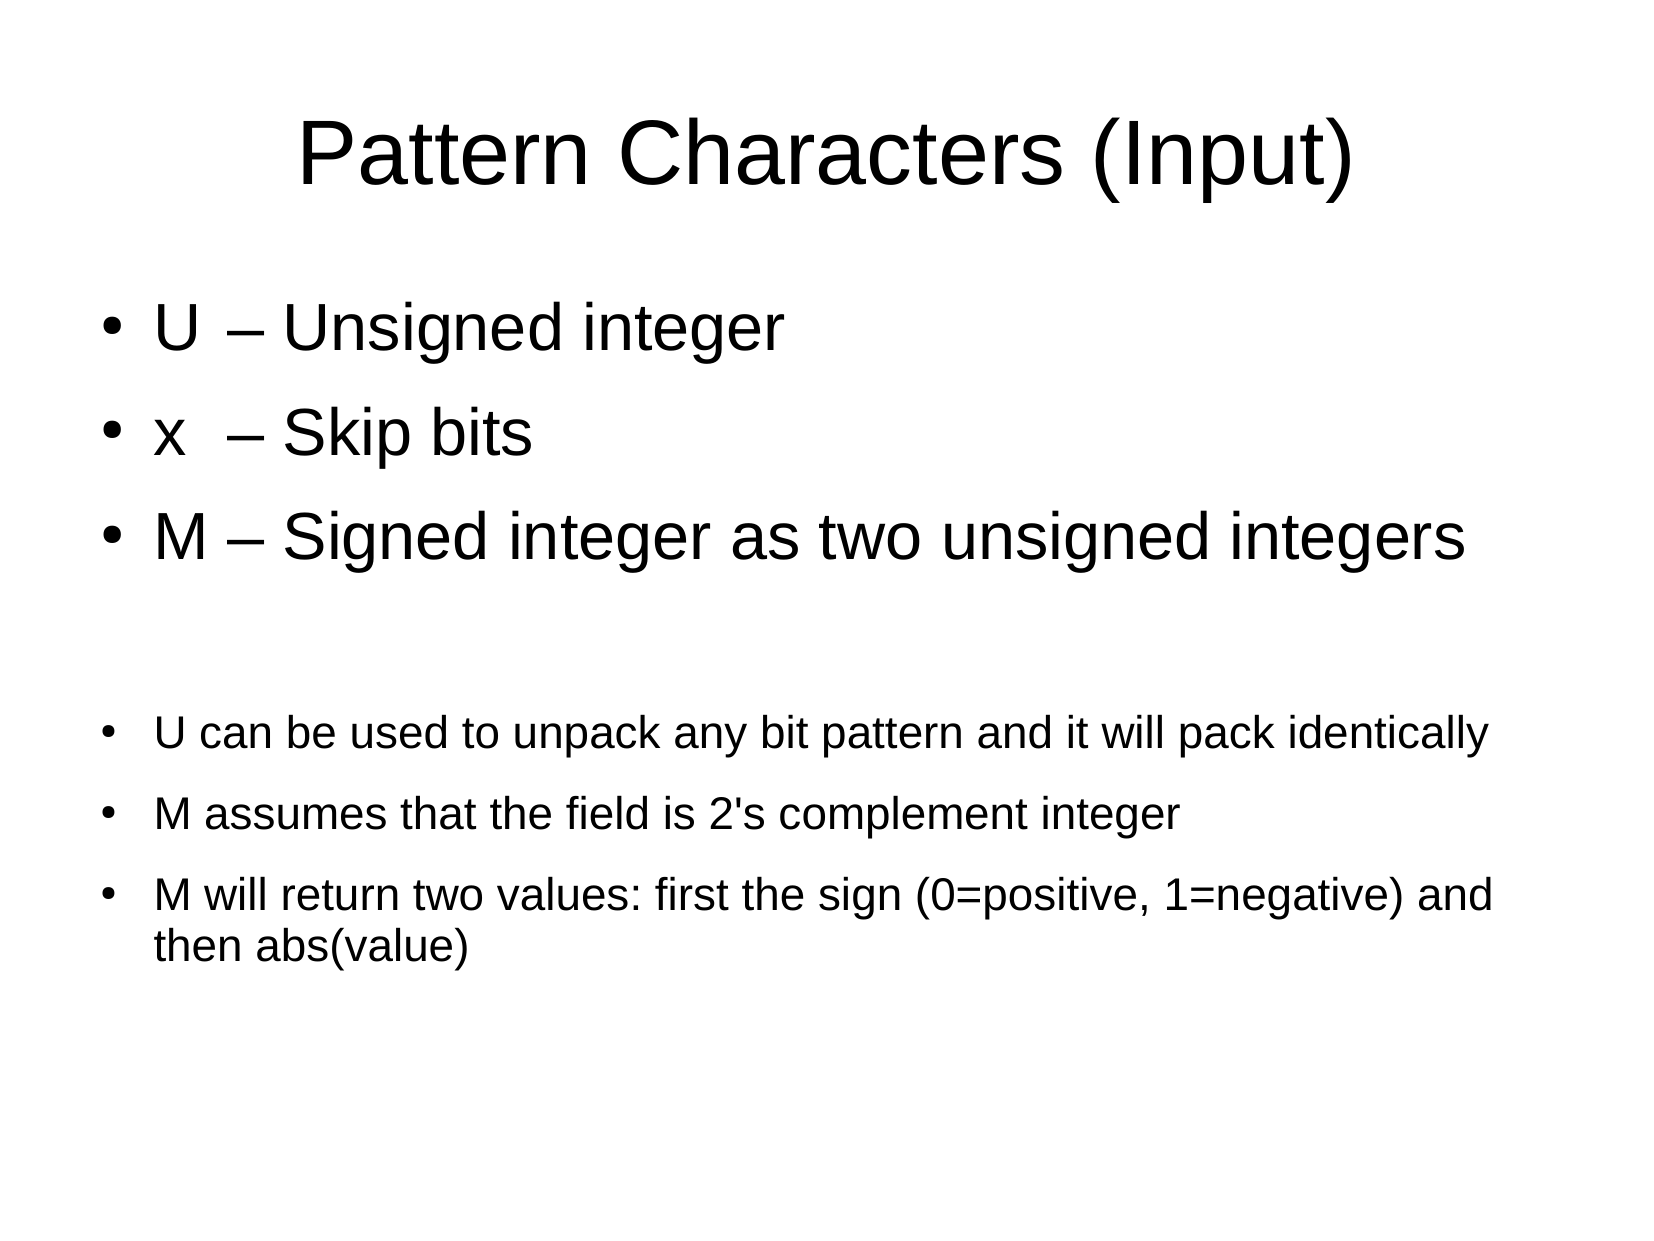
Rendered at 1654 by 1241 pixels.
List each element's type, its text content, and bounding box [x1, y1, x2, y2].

title Pattern Characters (Input) [82, 56, 1571, 250]
list U – Unsigned integer x – Skip bits M – Signed integer as two unsigned integers U can be used to unpack any bit pattern and it will pack identically M assumes that the field is 2's complement integer M will return two values: first the sign (0=positive, 1=negative) and then abs(value) [82, 290, 1571, 1109]
